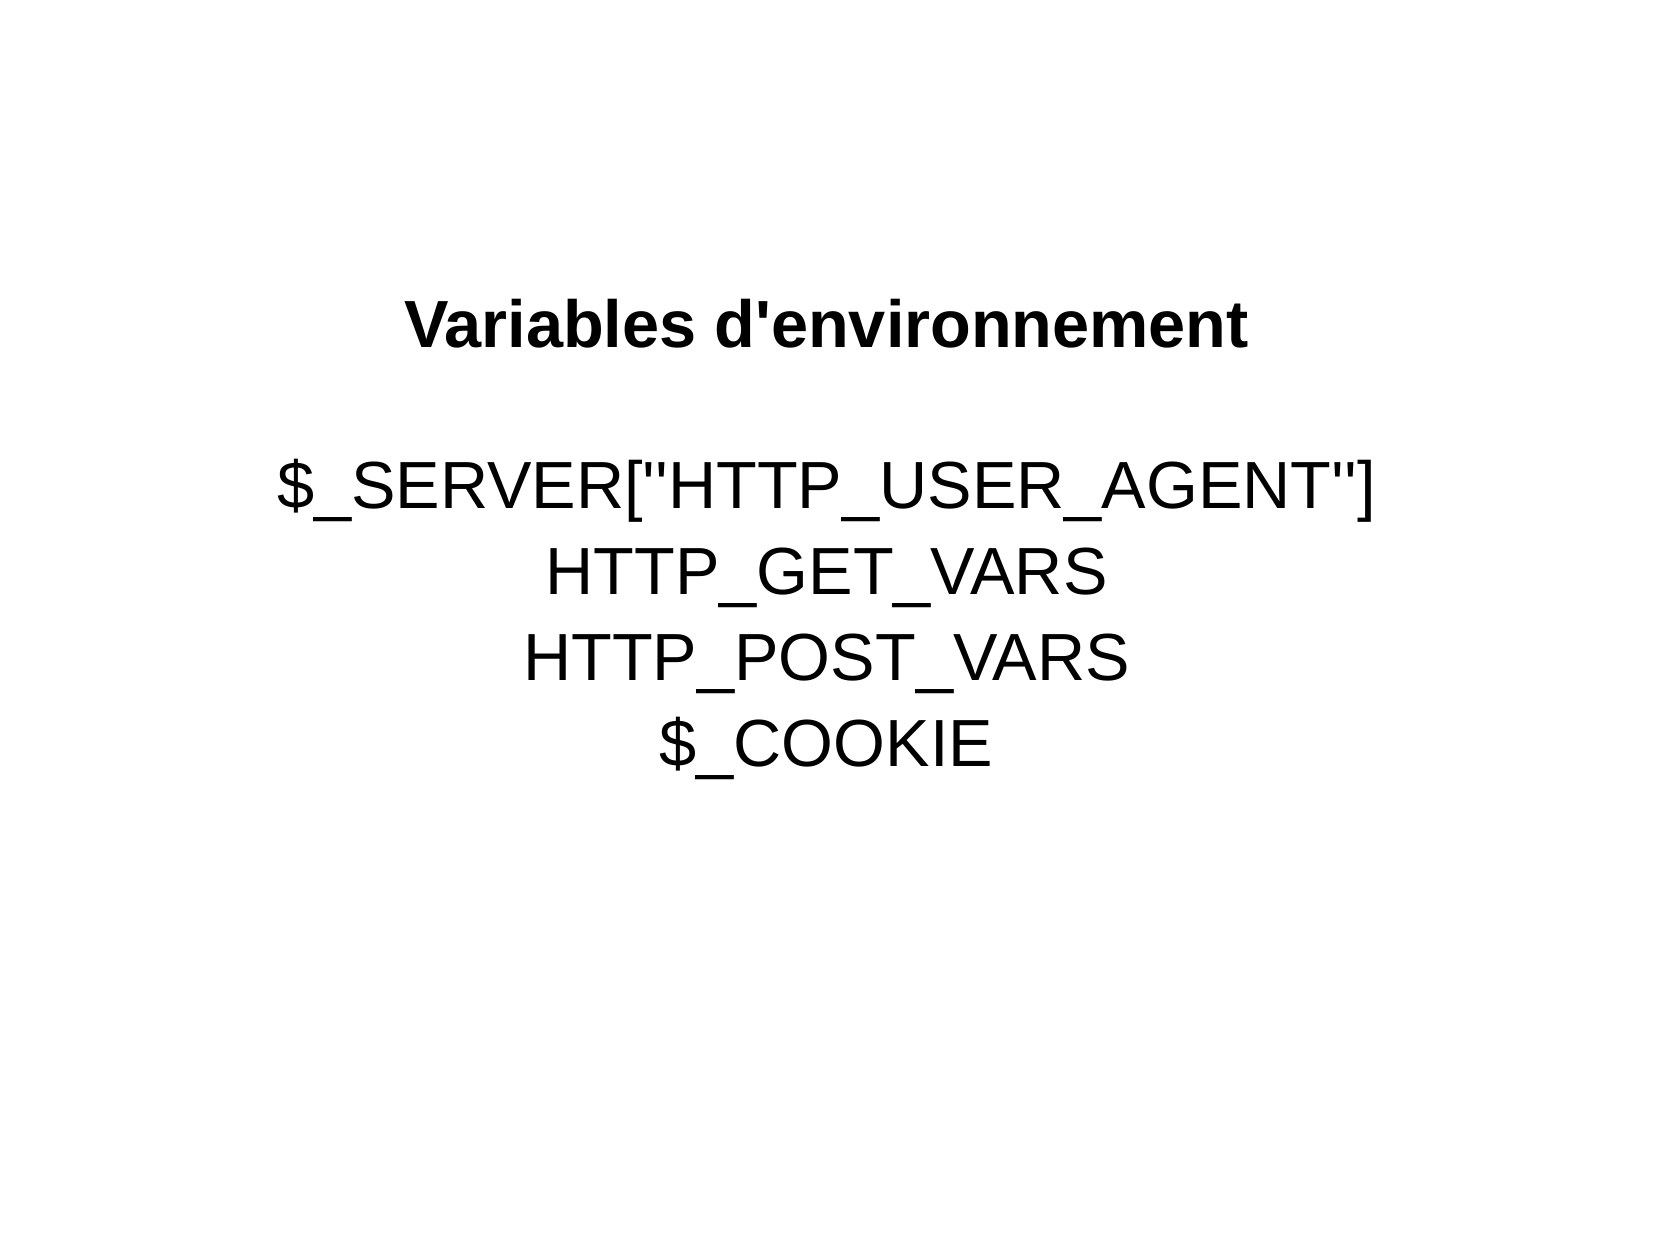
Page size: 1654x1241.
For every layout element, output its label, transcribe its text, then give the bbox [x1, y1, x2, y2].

subtitle Variables d'environnement $_SERVER[''HTTP_USER_AGENT''] HTTP_GET_VARS HTTP_POST_VARS $_COOKIE [82, 35, 1571, 1205]
